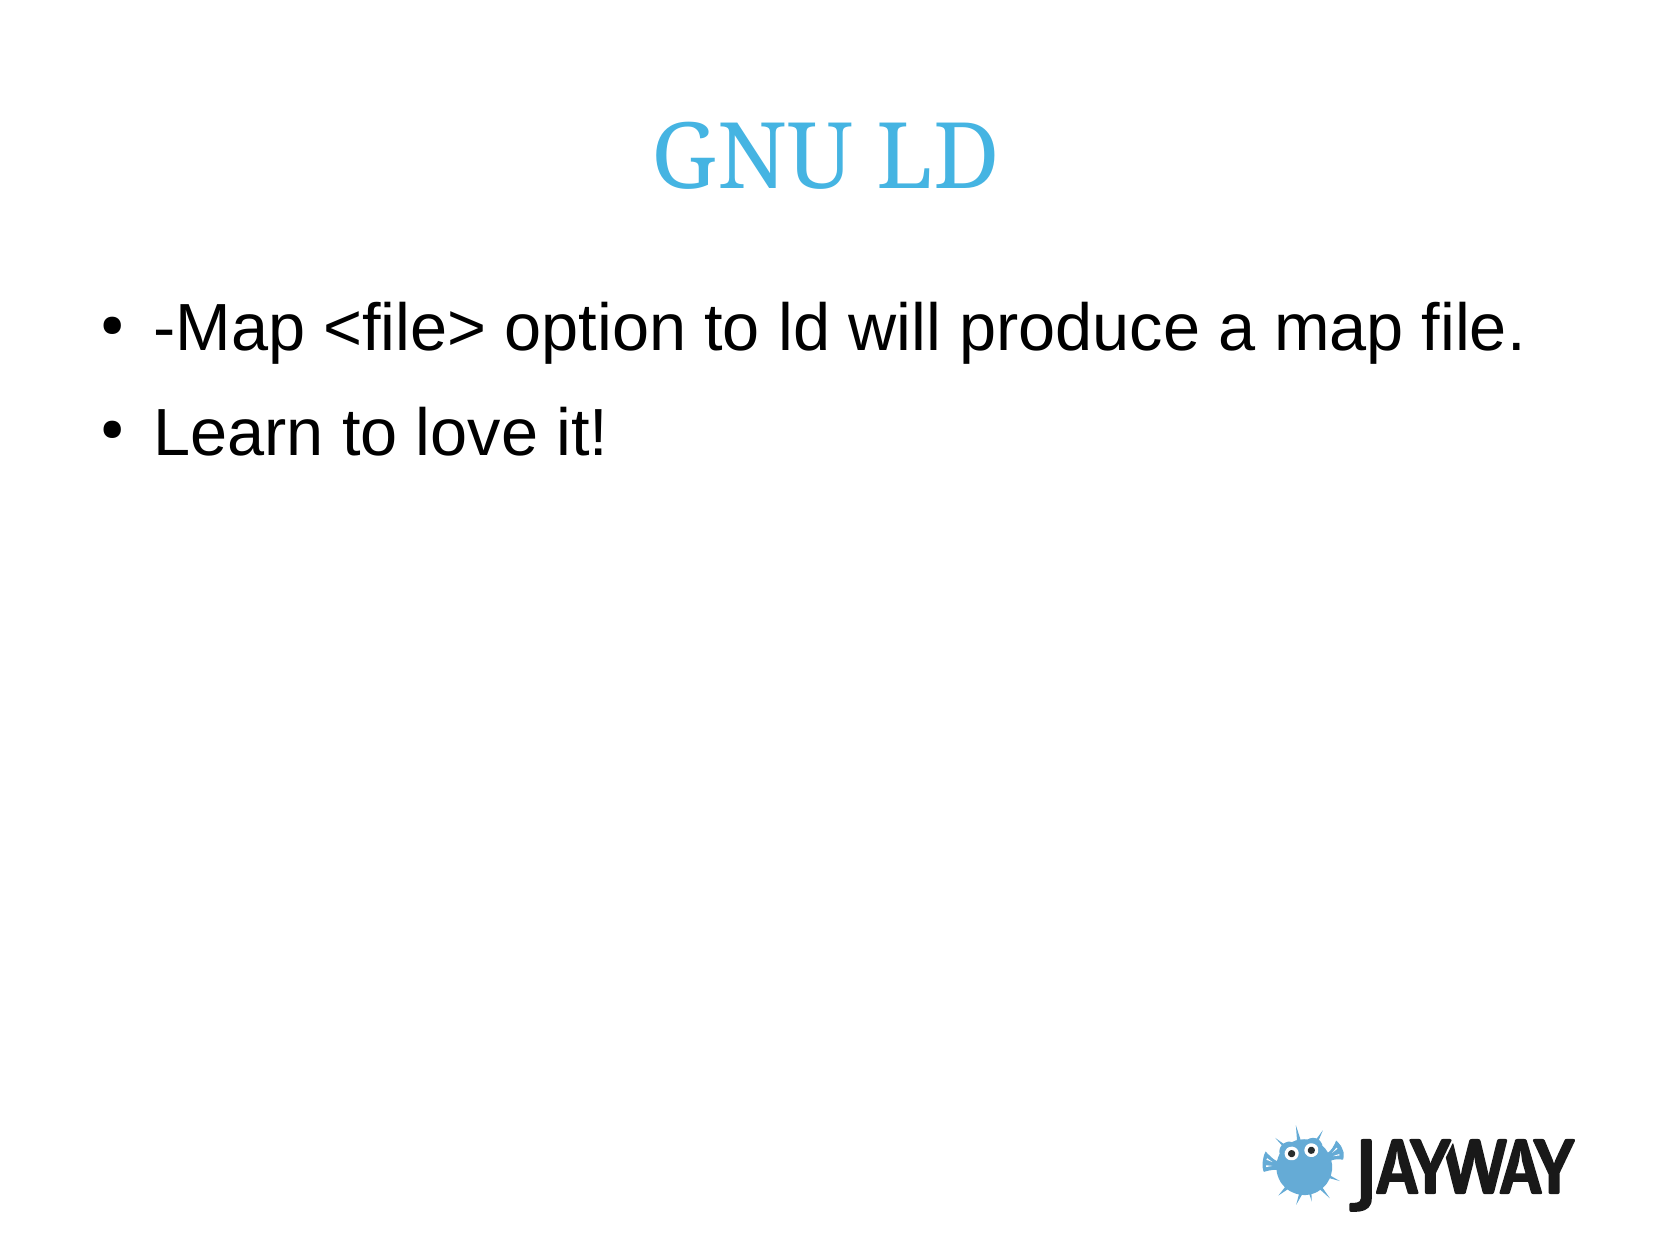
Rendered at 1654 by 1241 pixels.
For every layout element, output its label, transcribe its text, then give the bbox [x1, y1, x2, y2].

title GNU LD [82, 49, 1571, 257]
list -Map <file> option to ld will produce a map file. Learn to love it! [82, 290, 1571, 1109]
